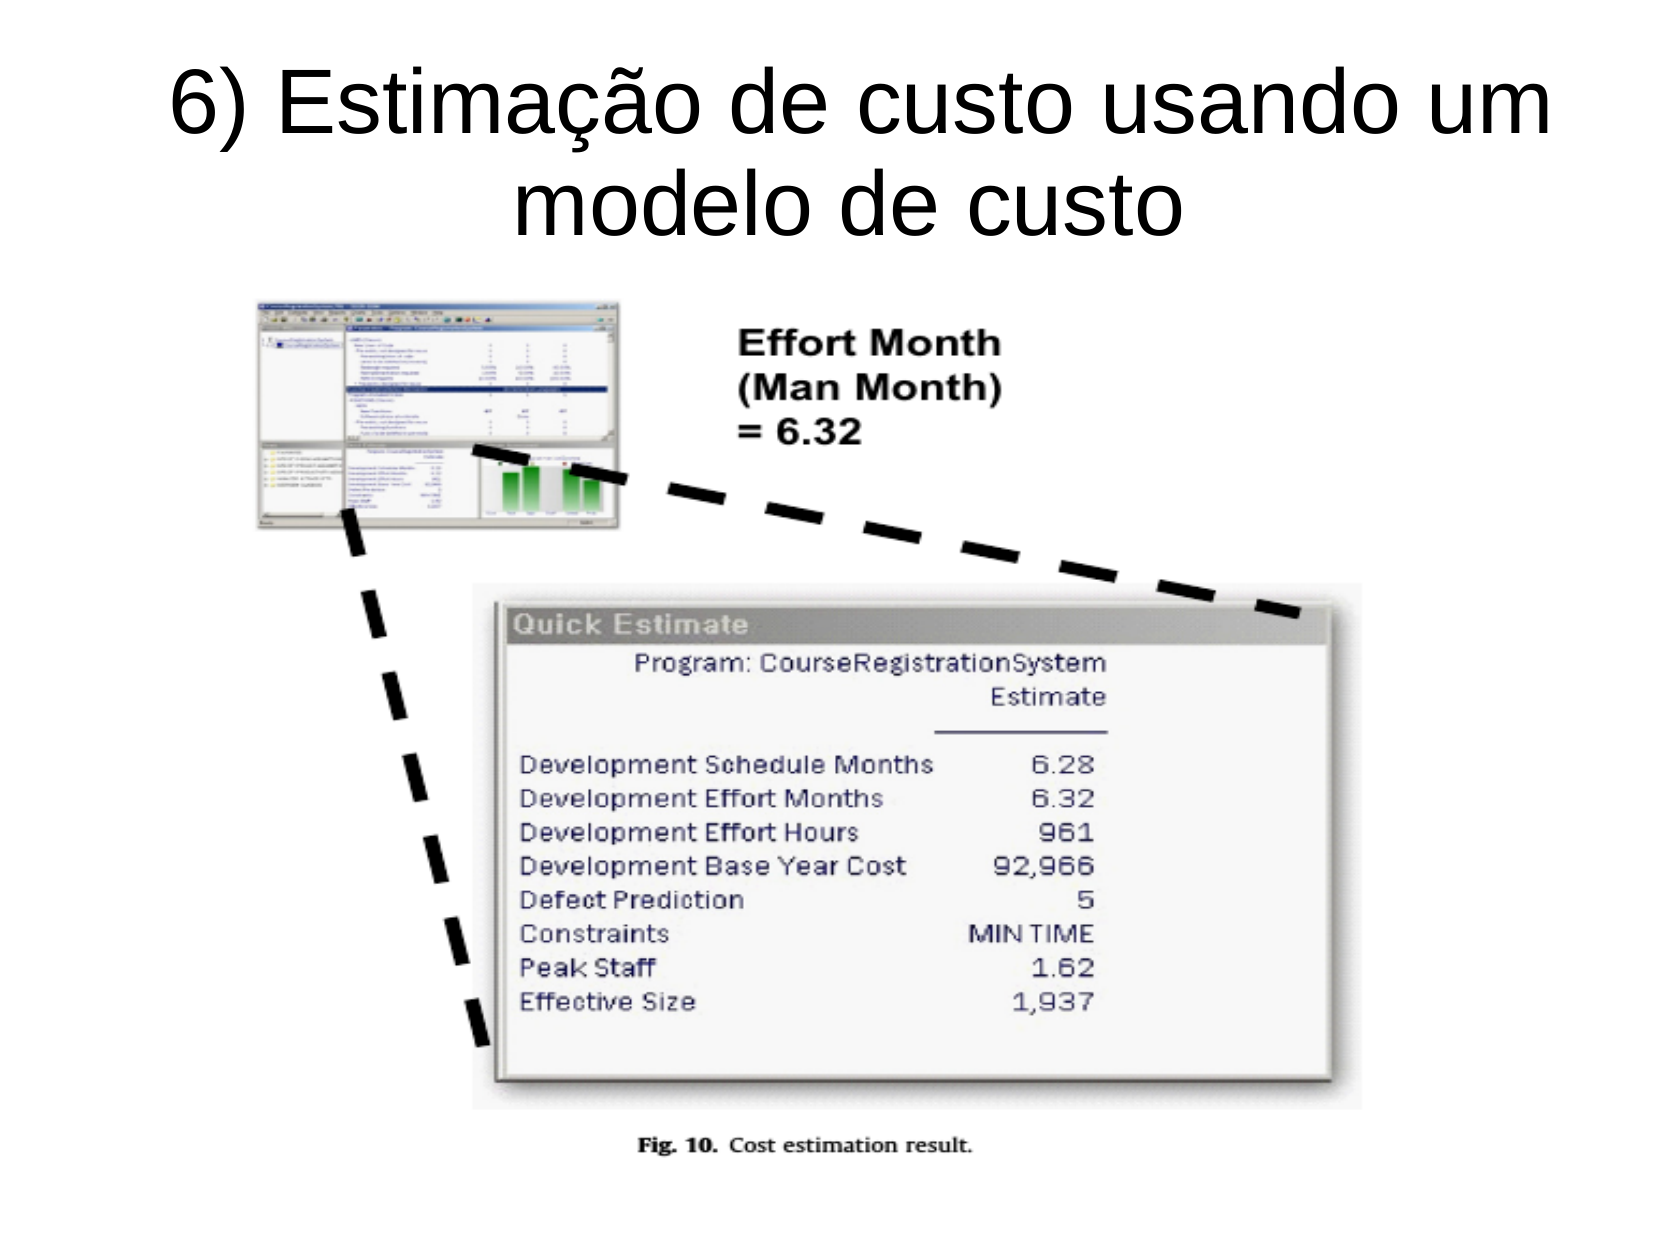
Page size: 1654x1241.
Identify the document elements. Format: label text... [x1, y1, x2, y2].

title 6) Estimação de custo usando um modelo de custo [82, 49, 1571, 257]
picture [239, 283, 1371, 1165]
